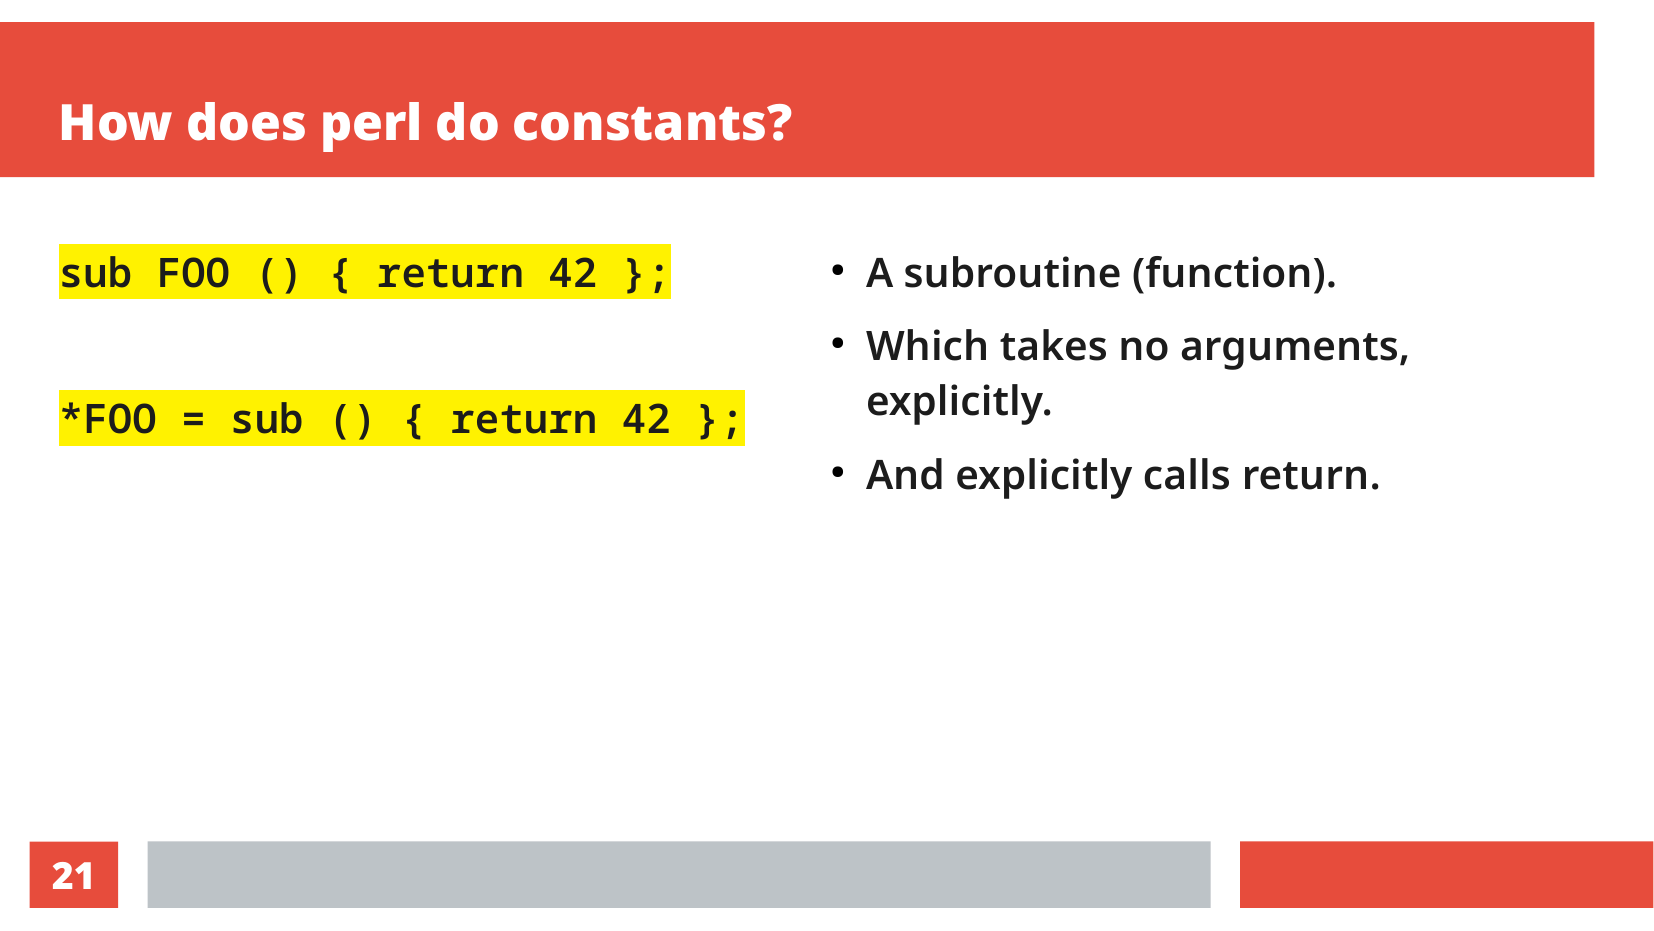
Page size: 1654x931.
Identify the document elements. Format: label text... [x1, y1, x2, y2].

title How does perl do constants? [59, 44, 1595, 156]
list sub FOO () { return 42 }; *FOO = sub () { return 42 }; [59, 243, 794, 820]
list A subroutine (function). Which takes no arguments, explicitly. And explicitly calls return. [830, 243, 1566, 820]
